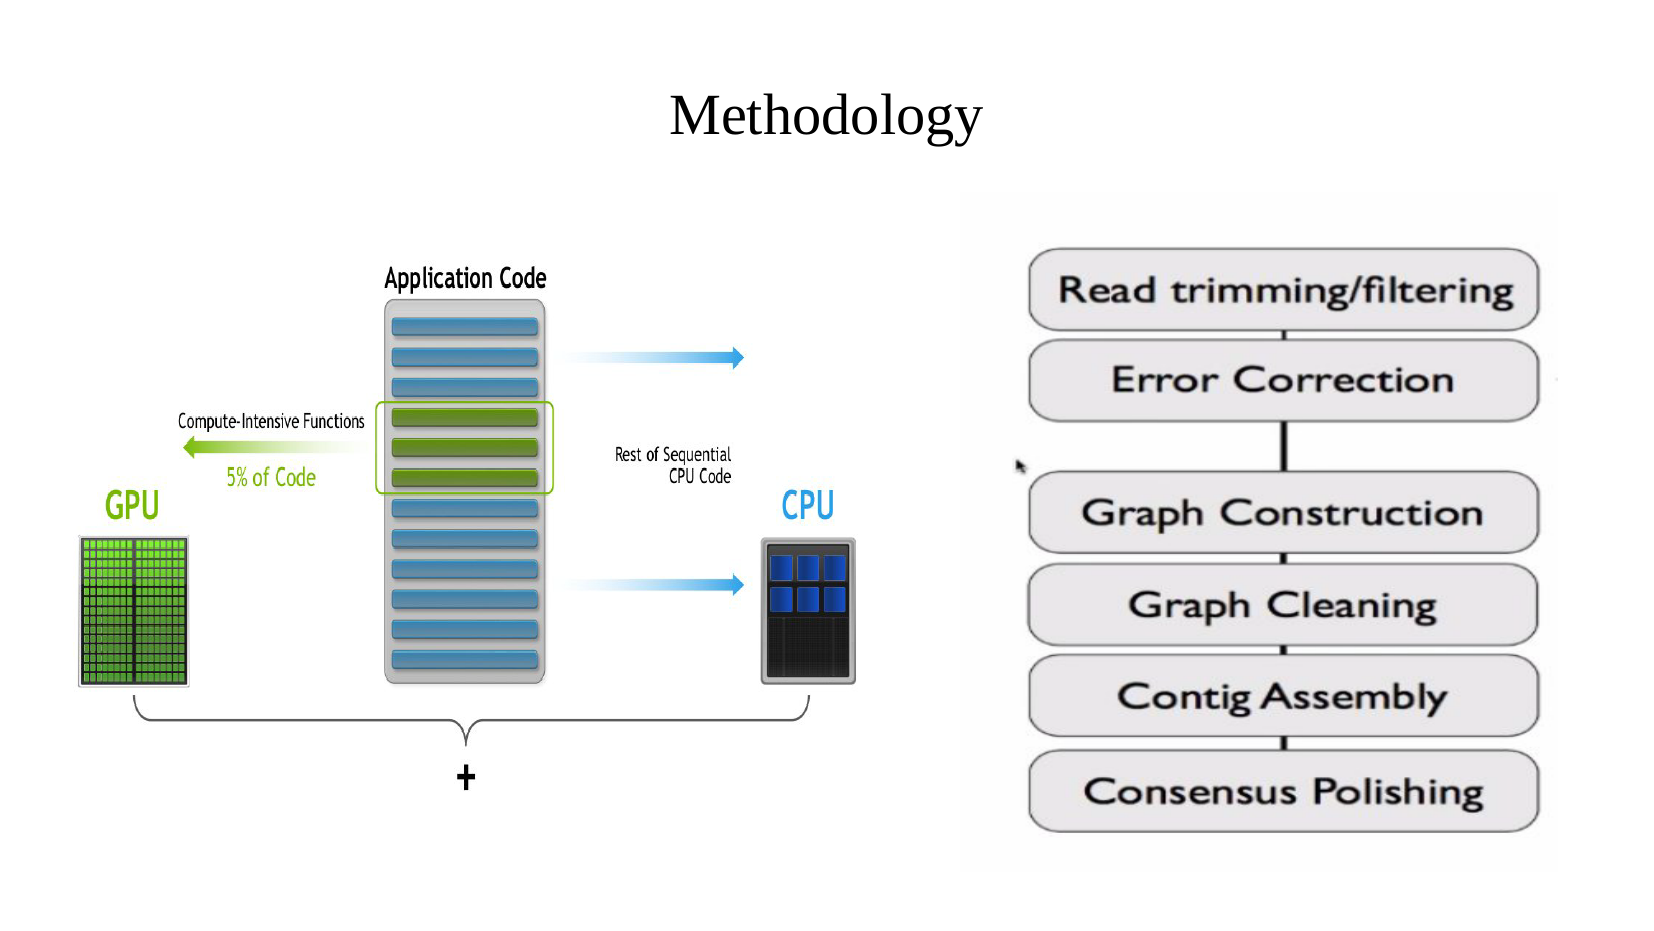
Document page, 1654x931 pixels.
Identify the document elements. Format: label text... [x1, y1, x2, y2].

picture [960, 192, 1558, 872]
title Methodology [82, 37, 1571, 193]
picture [26, 260, 906, 811]
